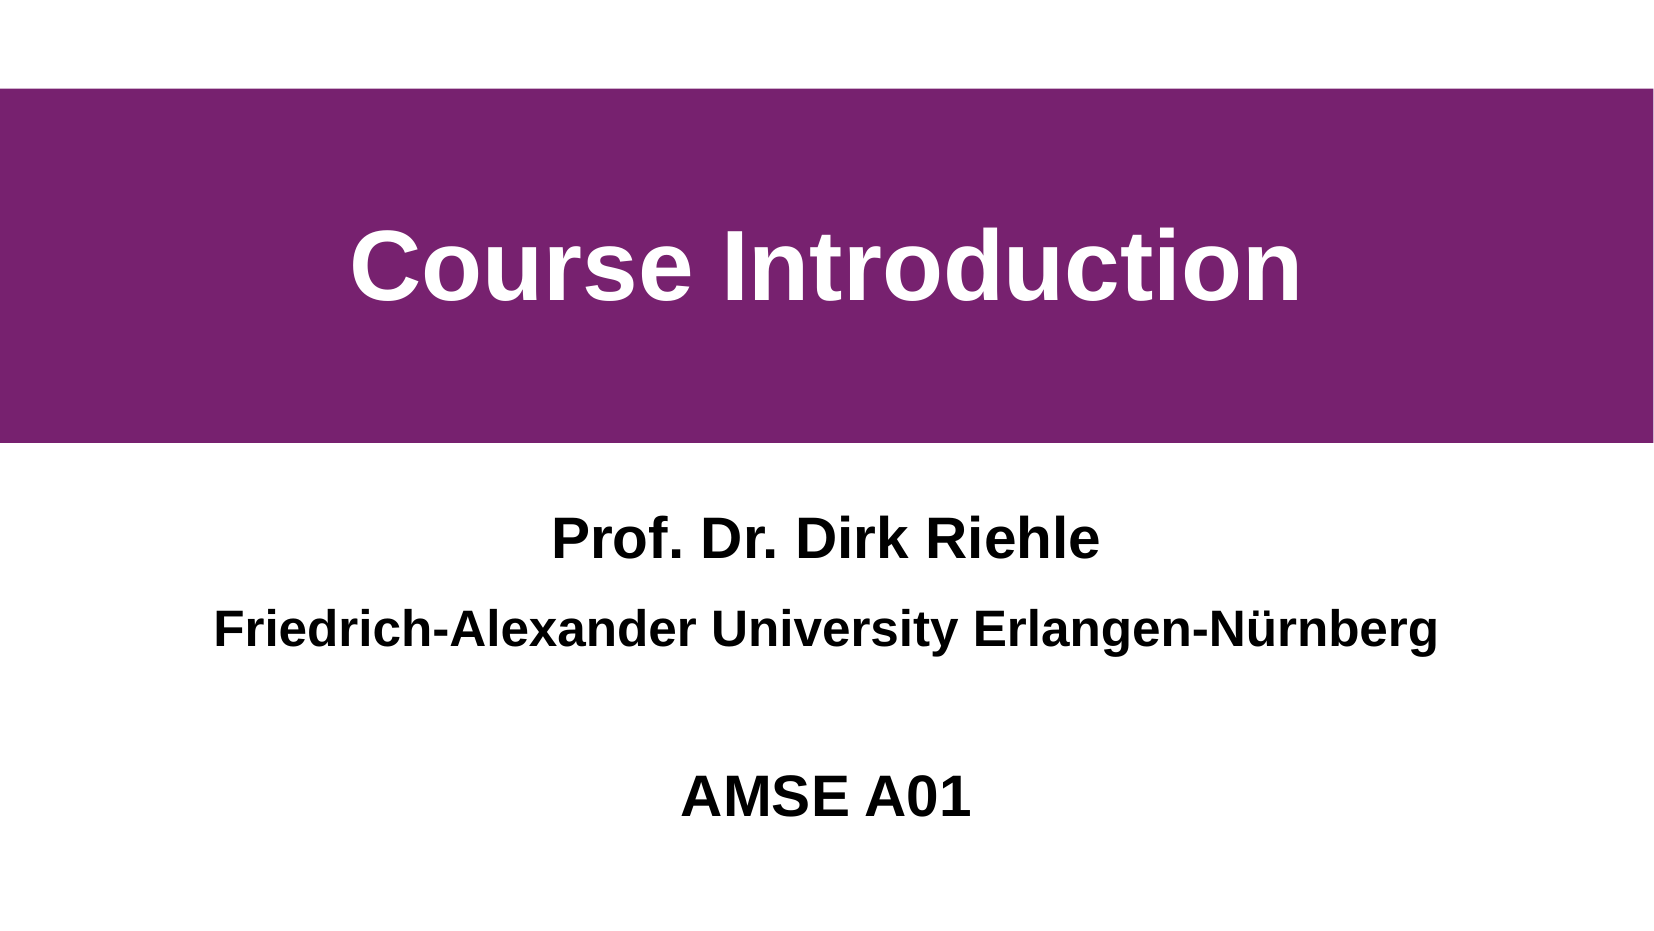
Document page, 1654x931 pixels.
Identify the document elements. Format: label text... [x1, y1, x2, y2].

subtitle Prof. Dr. Dirk Riehle Friedrich-Alexander University Erlangen-Nürnberg AMSE A01 [29, 472, 1625, 886]
title Course Introduction [0, 88, 1654, 443]
